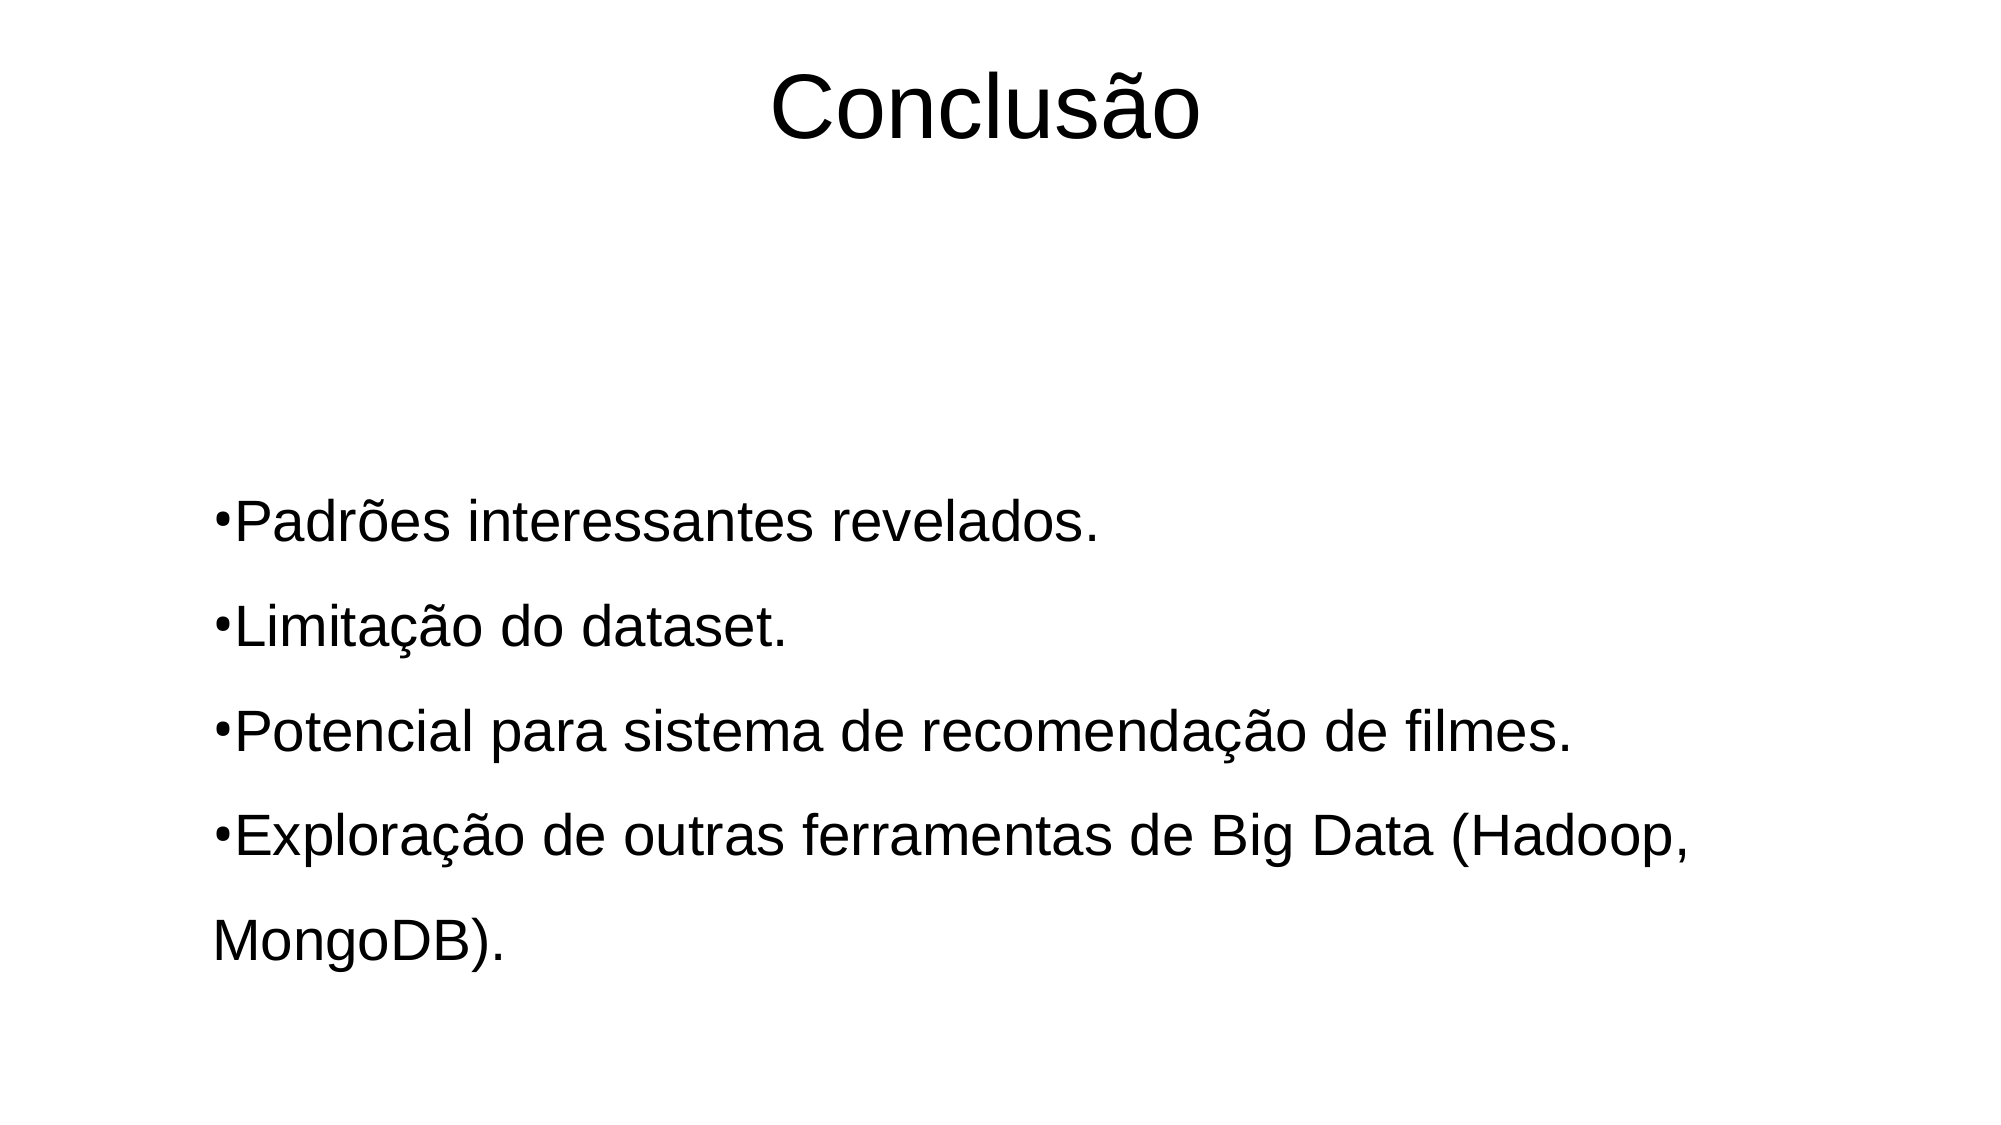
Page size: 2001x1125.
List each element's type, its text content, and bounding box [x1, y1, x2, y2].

list Padrões interessantes revelados. Limitação do dataset. Potencial para sistema de recomendação de filmes. Exploração de outras ferramentas de Big Data (Hadoop, MongoDB). [47, 497, 1951, 924]
title Conclusão [722, 0, 1275, 219]
